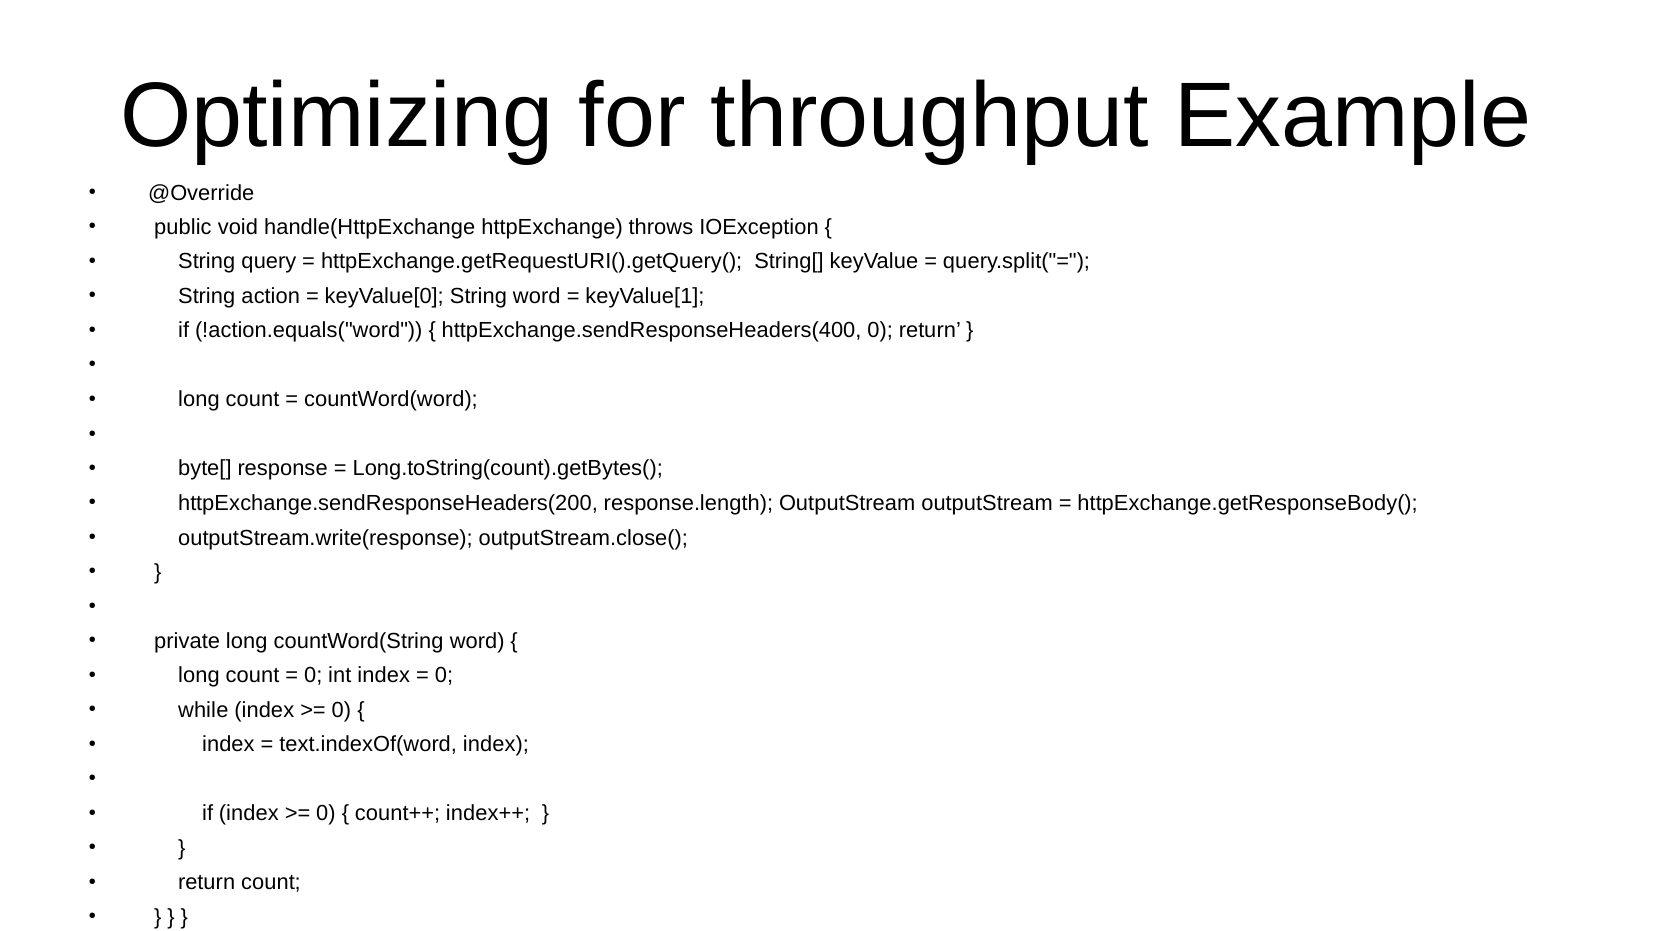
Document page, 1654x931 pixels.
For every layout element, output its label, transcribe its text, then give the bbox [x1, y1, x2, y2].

title Optimizing for throughput Example [82, 37, 1571, 180]
list @Override public void handle(HttpExchange httpExchange) throws IOException { String query = httpExchange.getRequestURI().getQuery(); String[] keyValue = query.split("="); String action = keyValue[0]; String word = keyValue[1]; if (!action.equals("word")) { httpExchange.sendResponseHeaders(400, 0); return’ } long count = countWord(word); byte[] response = Long.toString(count).getBytes(); httpExchange.sendResponseHeaders(200, response.length); OutputStream outputStream = httpExchange.getResponseBody(); outputStream.write(response); outputStream.close(); } private long countWord(String word) { long count = 0; int index = 0; while (index >= 0) { index = text.indexOf(word, index); if (index >= 0) { count++; index++; } } return count; } } } [82, 180, 1636, 931]
